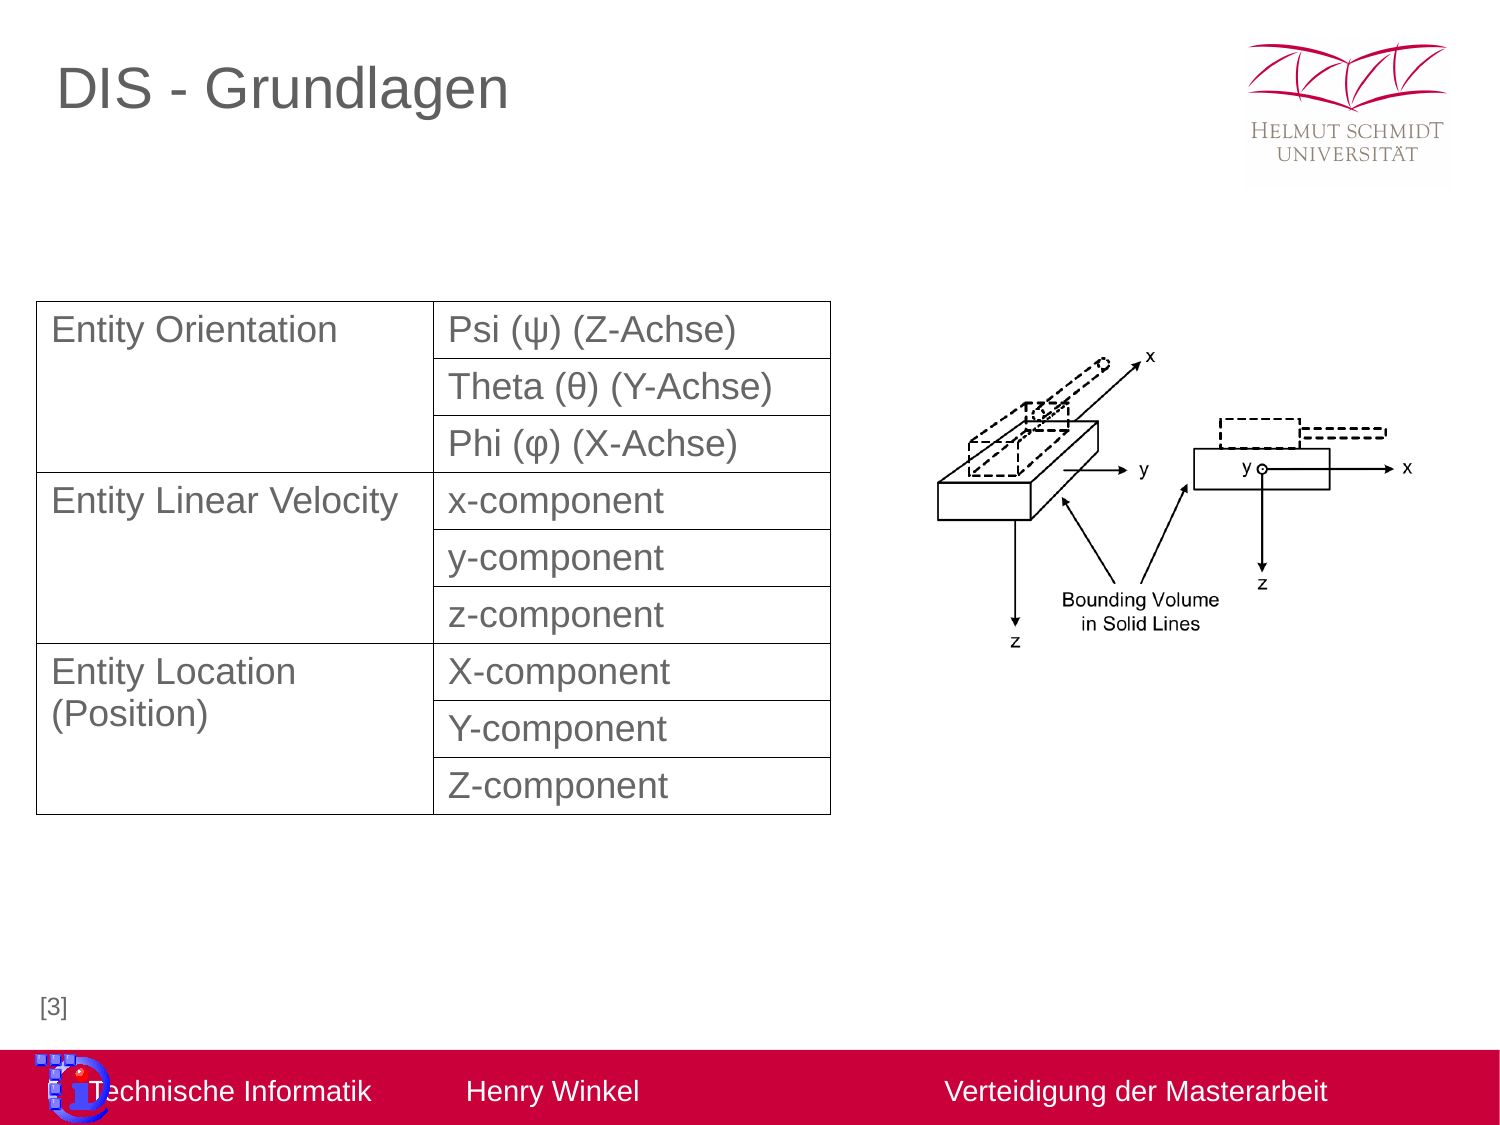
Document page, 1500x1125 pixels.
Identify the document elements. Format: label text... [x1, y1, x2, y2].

table_cell Y-component [434, 701, 830, 757]
table_header Psi (ψ) (Z-Achse) [434, 302, 830, 358]
table_cell x-component [434, 473, 830, 529]
picture [1244, 38, 1451, 189]
table_cell Entity Linear Velocity [37, 473, 433, 643]
table_cell z-component [434, 587, 830, 643]
table_cell Theta (θ) (Y-Achse) [434, 359, 830, 415]
table_cell X-component [434, 644, 830, 700]
table_header Entity Orientation [37, 302, 433, 472]
table_cell Entity Location (Position) [37, 644, 433, 814]
picture [874, 321, 1439, 674]
text_box DIS - Grundlagen [41, 42, 1223, 161]
table_cell Phi (φ) (X-Achse) [434, 416, 830, 472]
table_cell Z-component [434, 758, 830, 814]
text_box [3] [25, 982, 83, 1028]
table_cell y-component [434, 530, 830, 586]
